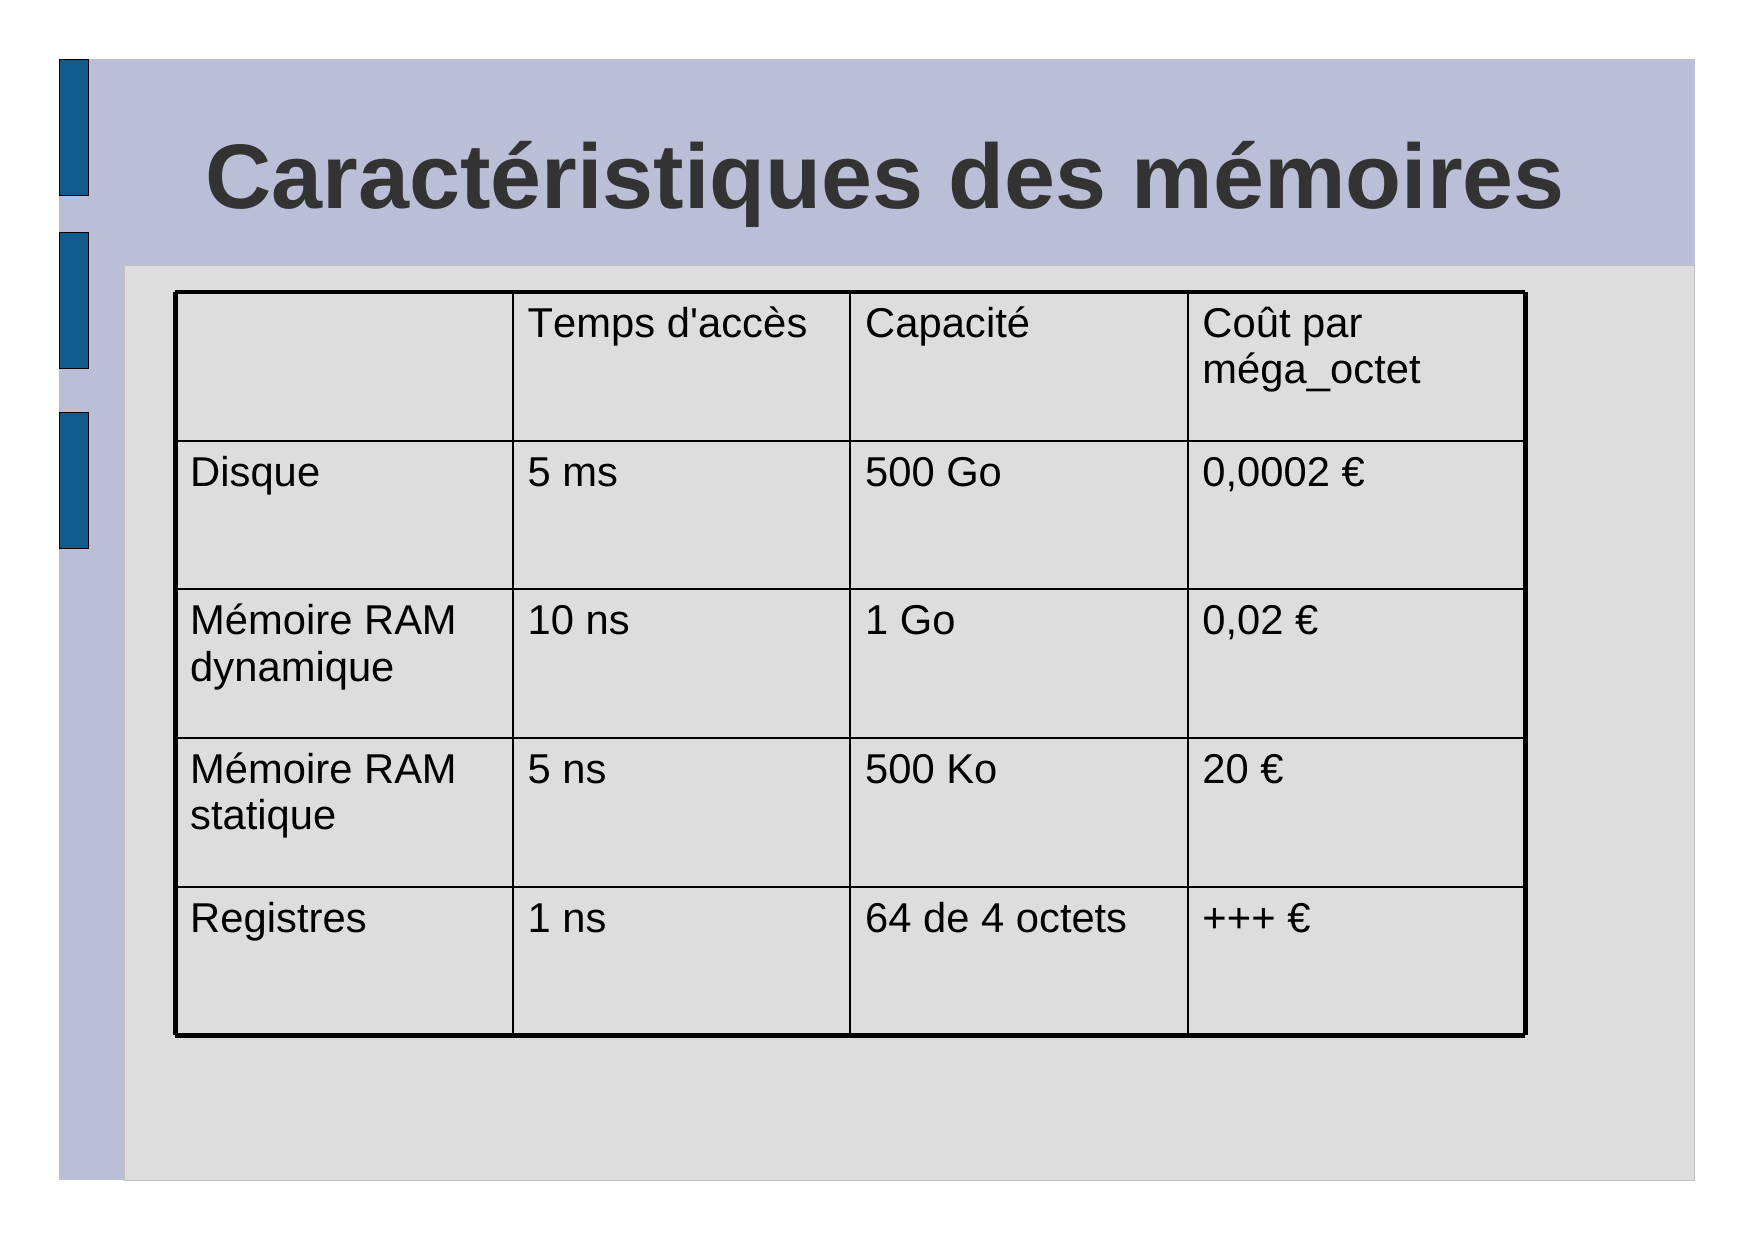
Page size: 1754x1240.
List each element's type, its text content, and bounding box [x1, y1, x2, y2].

text_box 10 ns [514, 590, 849, 737]
text_box 0,0002 € [1189, 442, 1523, 588]
text_box 5 ns [514, 739, 849, 886]
text_box Coût par méga_octet [1189, 294, 1523, 440]
text_box 0,02 € [1189, 590, 1523, 737]
text_box 20 € [1189, 739, 1523, 886]
text_box Disque [178, 442, 512, 588]
text_box 1 ns [514, 888, 849, 1033]
text_box Registres [178, 888, 512, 1033]
text_box Mémoire RAM dynamique [178, 590, 512, 737]
text_box 1 Go [851, 590, 1187, 737]
text_box Mémoire RAM statique [178, 739, 512, 886]
title Caractéristiques des mémoires [118, 88, 1654, 266]
text_box Capacité [851, 294, 1187, 440]
text_box 64 de 4 octets [851, 888, 1187, 1033]
text_box +++ € [1189, 888, 1523, 1033]
text_box 500 Go [851, 442, 1187, 588]
text_box 500 Ko [851, 739, 1187, 886]
text_box 5 ms [514, 442, 849, 588]
text_box Temps d'accès [514, 294, 849, 440]
